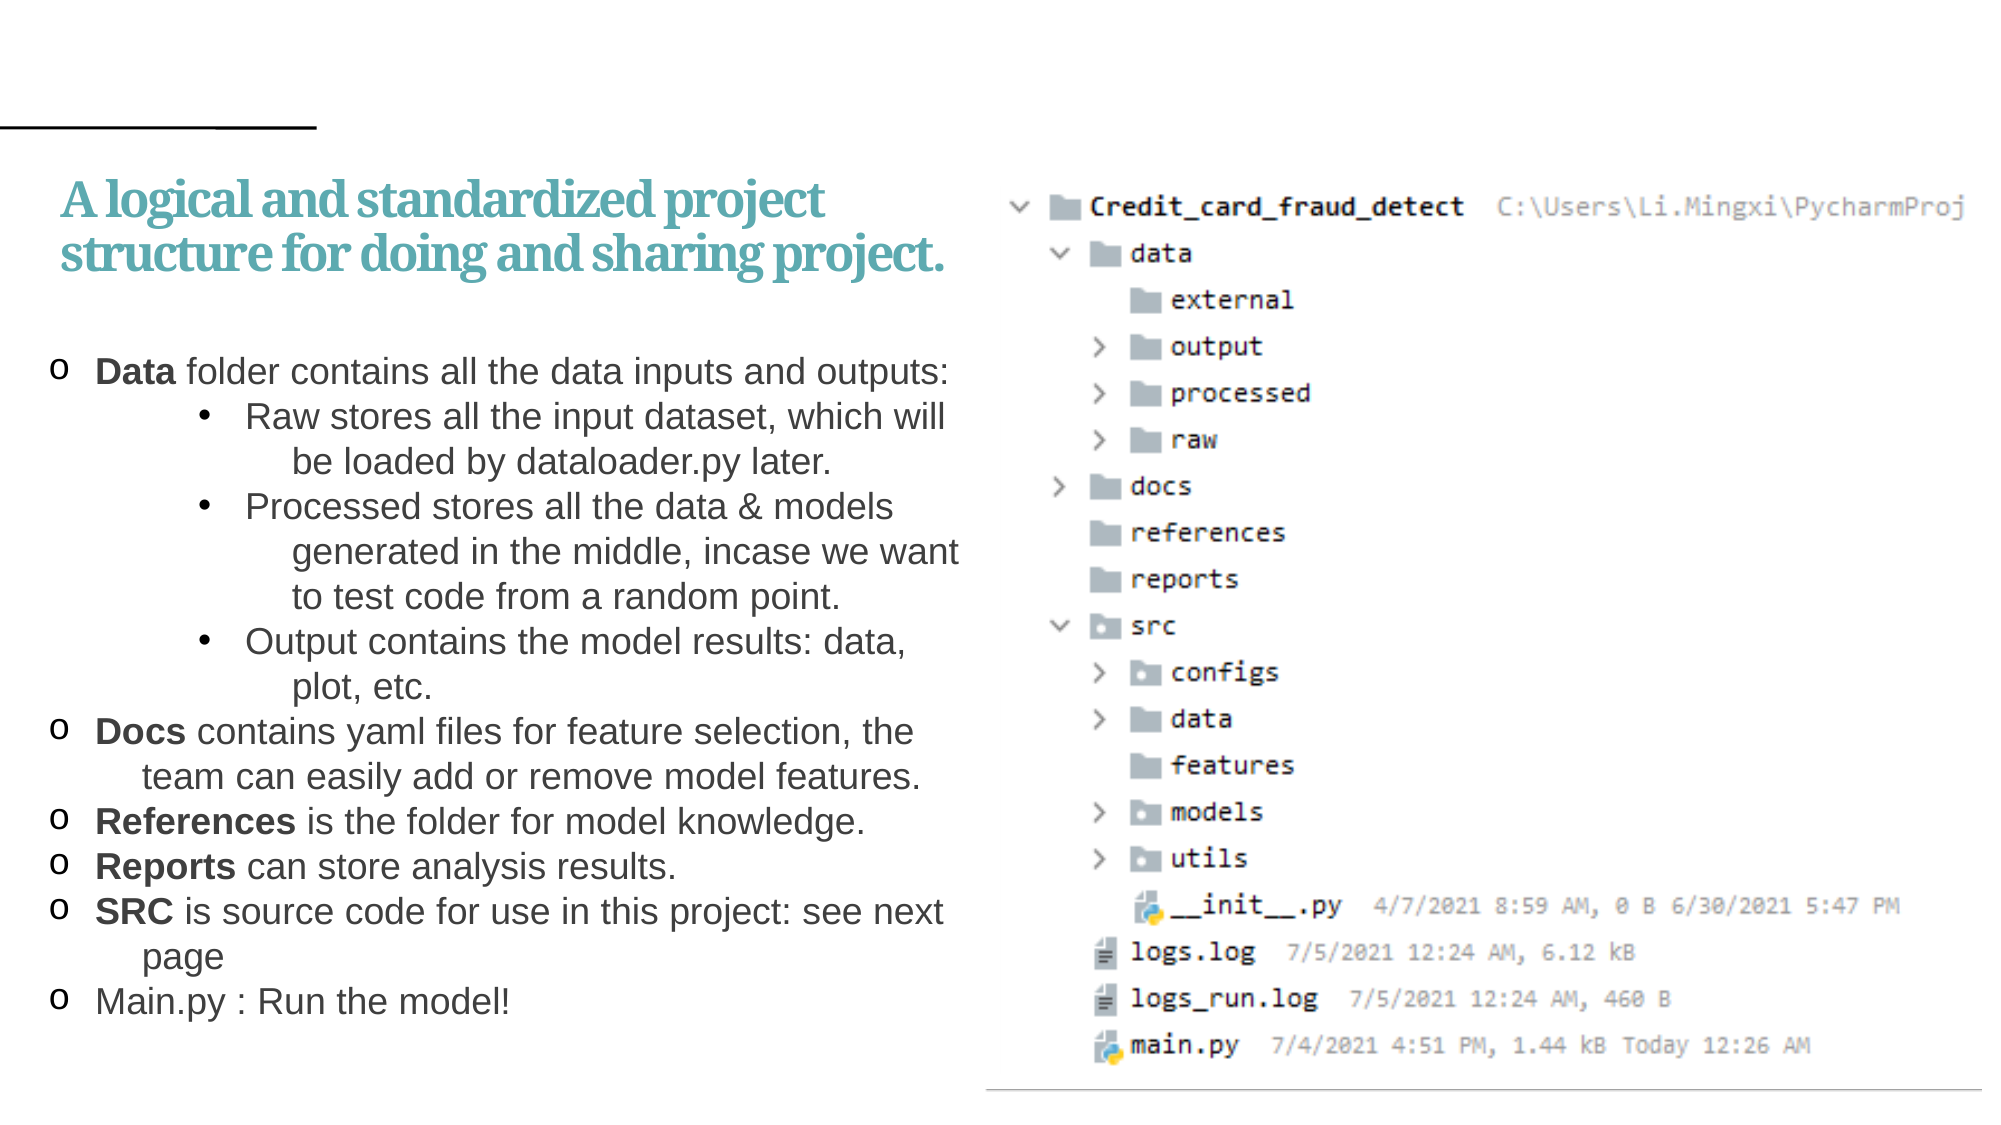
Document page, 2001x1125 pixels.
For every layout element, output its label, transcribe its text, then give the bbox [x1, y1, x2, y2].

title A logical and standardized project structure for doing and sharing project. [60, 166, 1019, 273]
text_box Data folder contains all the data inputs and outputs: Raw stores all the input dataset, which will be loaded by dataloader.py later. Processed stores all the data & models generated in the middle, incase we want to test code from a random point. Output contains the model results: data, plot, etc. Docs contains yaml files for feature selection, the team can easily add or remove model features. References is the folder for model knowledge. Reports can store analysis results. SRC is source code for use in this project: see next page Main.py : Run the model! [33, 339, 991, 1037]
picture [999, 186, 1967, 1075]
